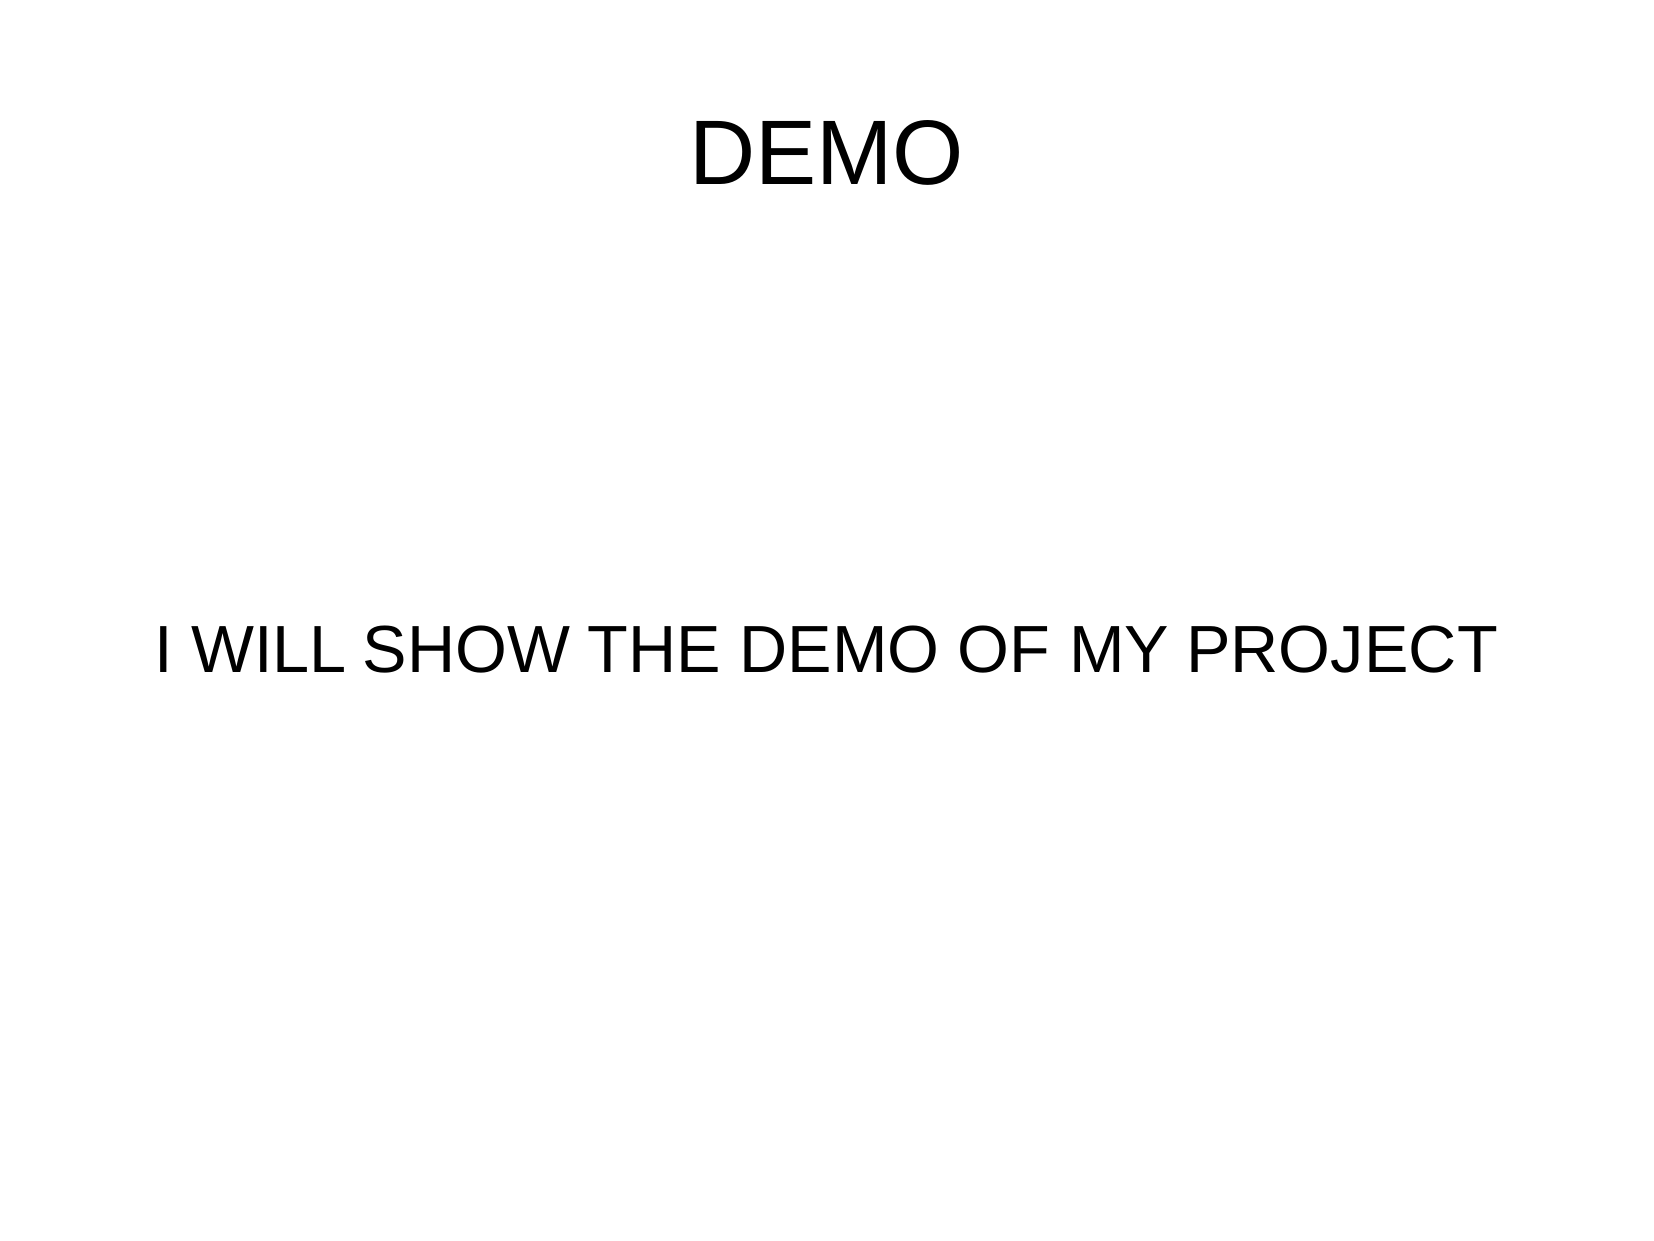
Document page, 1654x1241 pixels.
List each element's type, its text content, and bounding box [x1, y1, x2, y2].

title DEMO [82, 49, 1571, 257]
subtitle I WILL SHOW THE DEMO OF MY PROJECT [82, 290, 1571, 1010]
